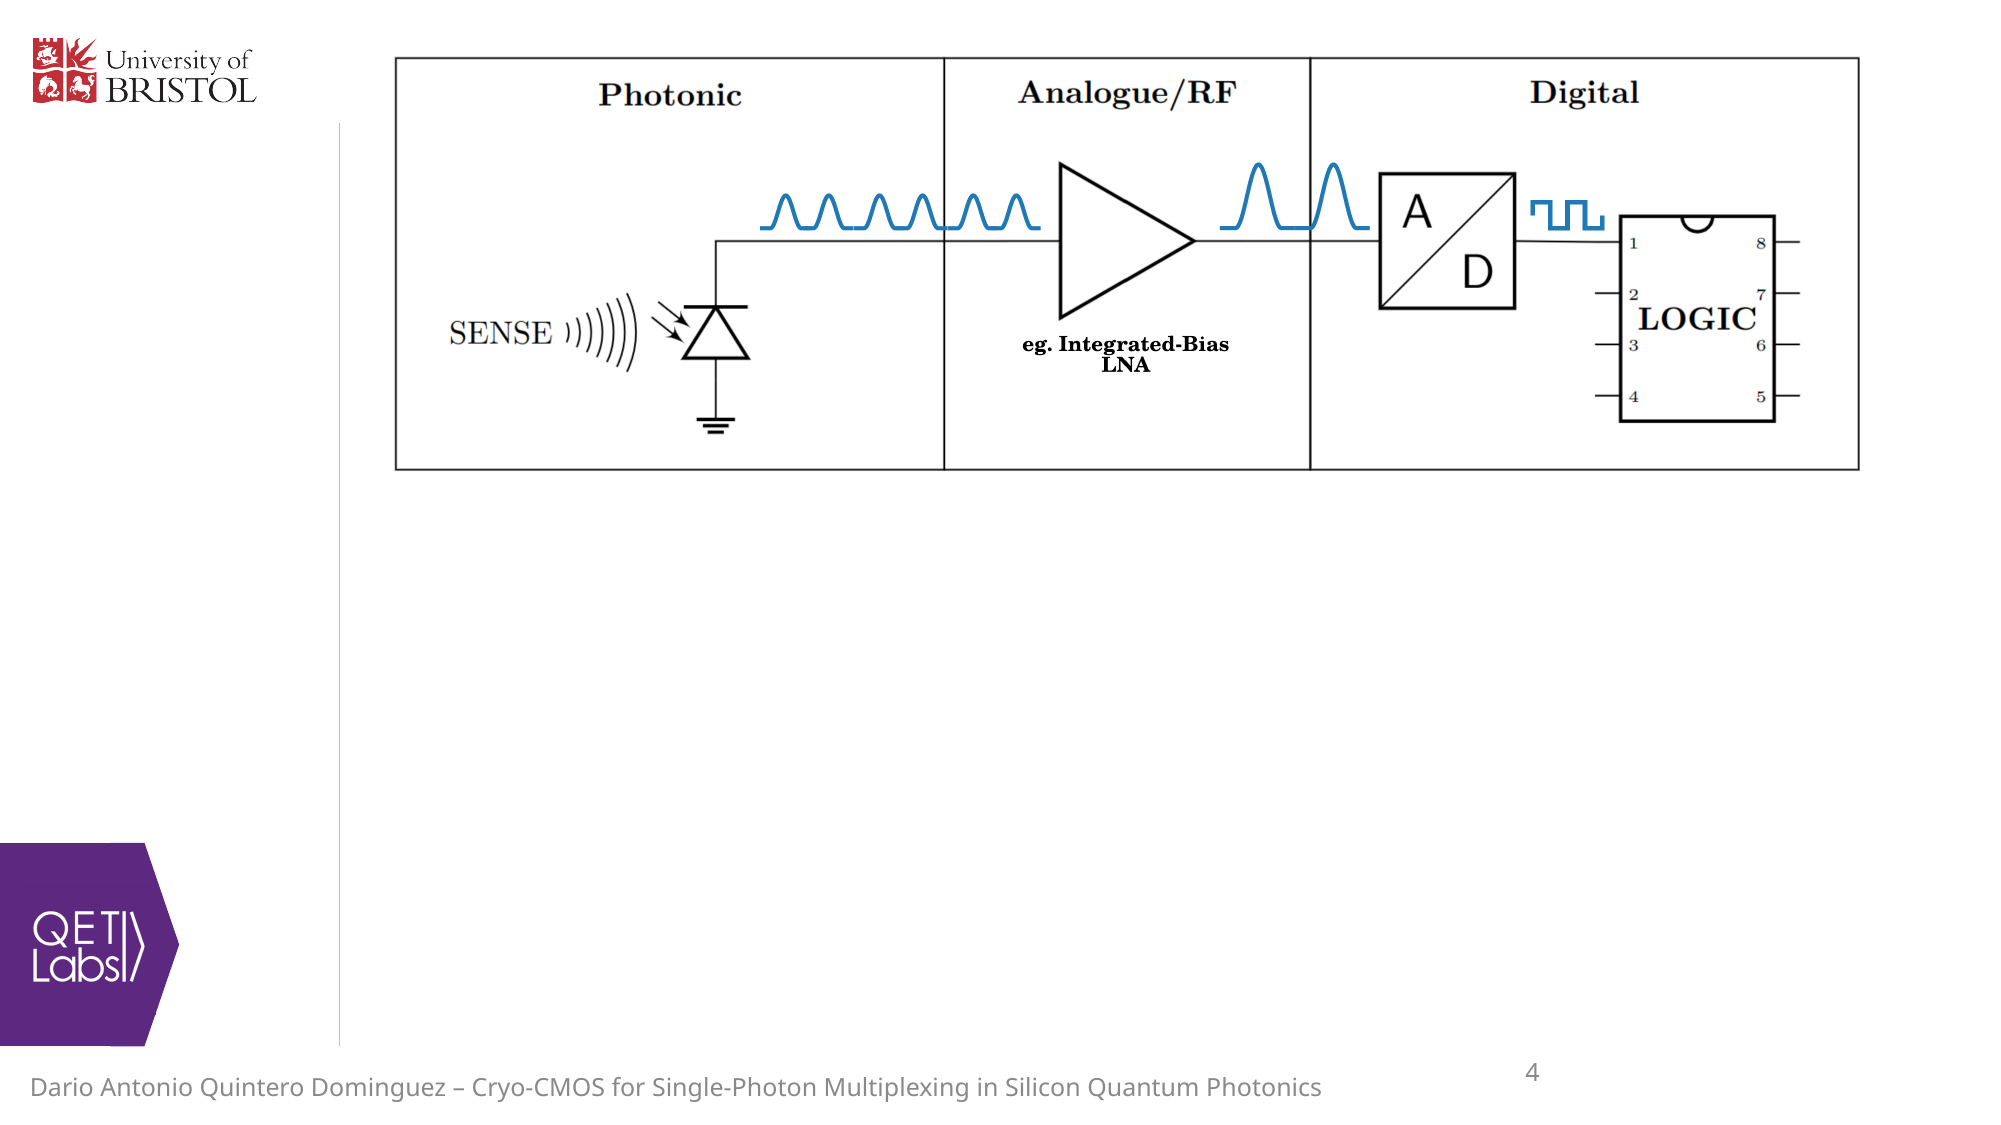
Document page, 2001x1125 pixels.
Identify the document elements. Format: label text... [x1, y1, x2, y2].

slide_number <number> [1510, 1043, 1961, 1104]
text_box [0, 842, 180, 1047]
footer Dario Antonio Quintero Dominguez – Cryo-CMOS for Single-Photon Multiplexing in Silicon Quantum Photonics [14, 1056, 1463, 1117]
picture [33, 38, 257, 103]
picture [375, 45, 1876, 488]
picture [21, 880, 156, 1015]
